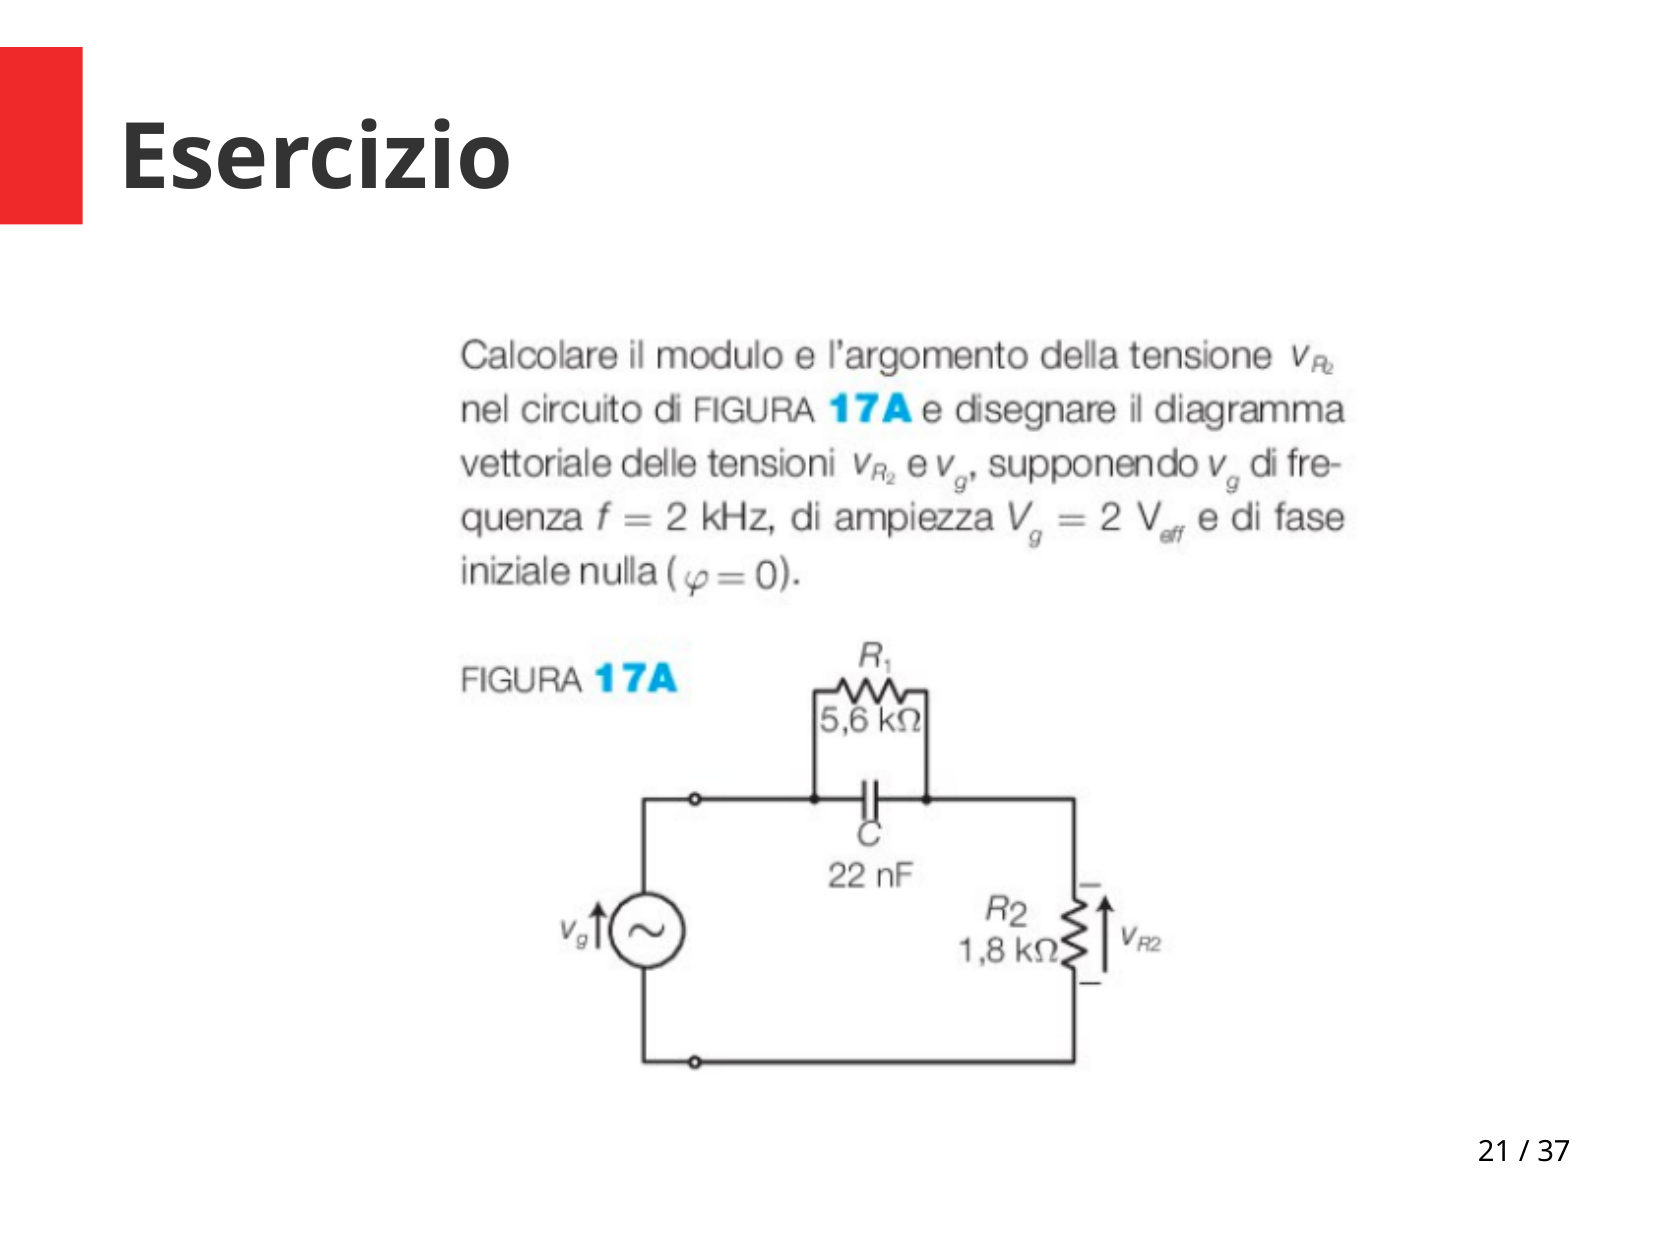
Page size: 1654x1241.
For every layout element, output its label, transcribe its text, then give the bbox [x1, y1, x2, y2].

picture [438, 314, 1371, 1093]
title Esercizio [118, 49, 1571, 257]
